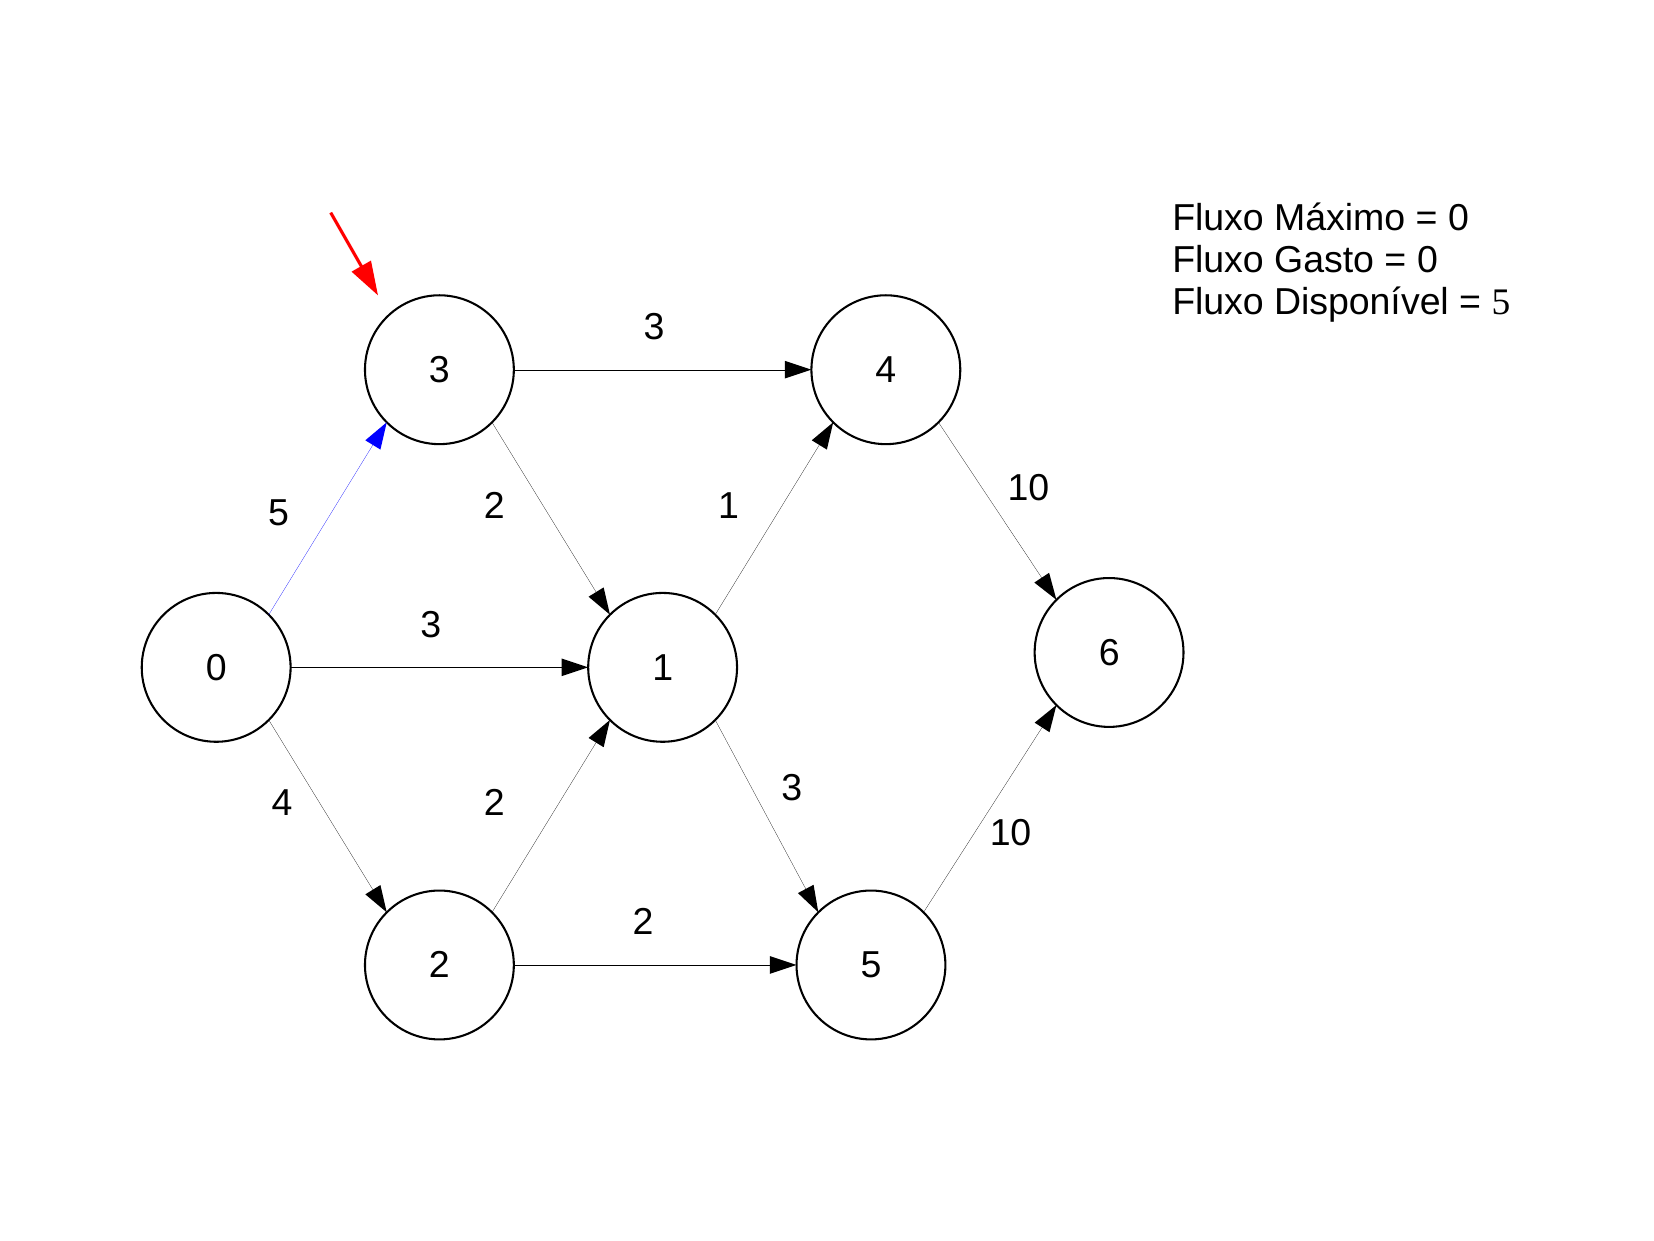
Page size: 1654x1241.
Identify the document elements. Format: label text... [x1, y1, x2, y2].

text_box 2 [469, 476, 533, 549]
text_box 3 [766, 759, 831, 832]
text_box 5 [253, 484, 317, 556]
text_box Fluxo Máximo = 0 Fluxo Gasto = 0 Fluxo Disponível = 5 [1157, 188, 1526, 330]
text_box 0 [141, 592, 291, 742]
text_box 1 [588, 592, 738, 742]
text_box 3 [405, 595, 470, 668]
text_box 4 [256, 774, 321, 846]
text_box 2 [364, 890, 514, 1040]
text_box 3 [628, 298, 693, 370]
text_box 10 [975, 804, 1065, 876]
text_box 2 [617, 893, 682, 965]
text_box 10 [992, 458, 1083, 531]
text_box 1 [703, 476, 767, 549]
text_box 5 [796, 890, 946, 1040]
text_box 6 [1034, 578, 1184, 727]
text_box 4 [811, 295, 961, 445]
text_box 2 [469, 774, 533, 846]
text_box 3 [364, 295, 514, 445]
